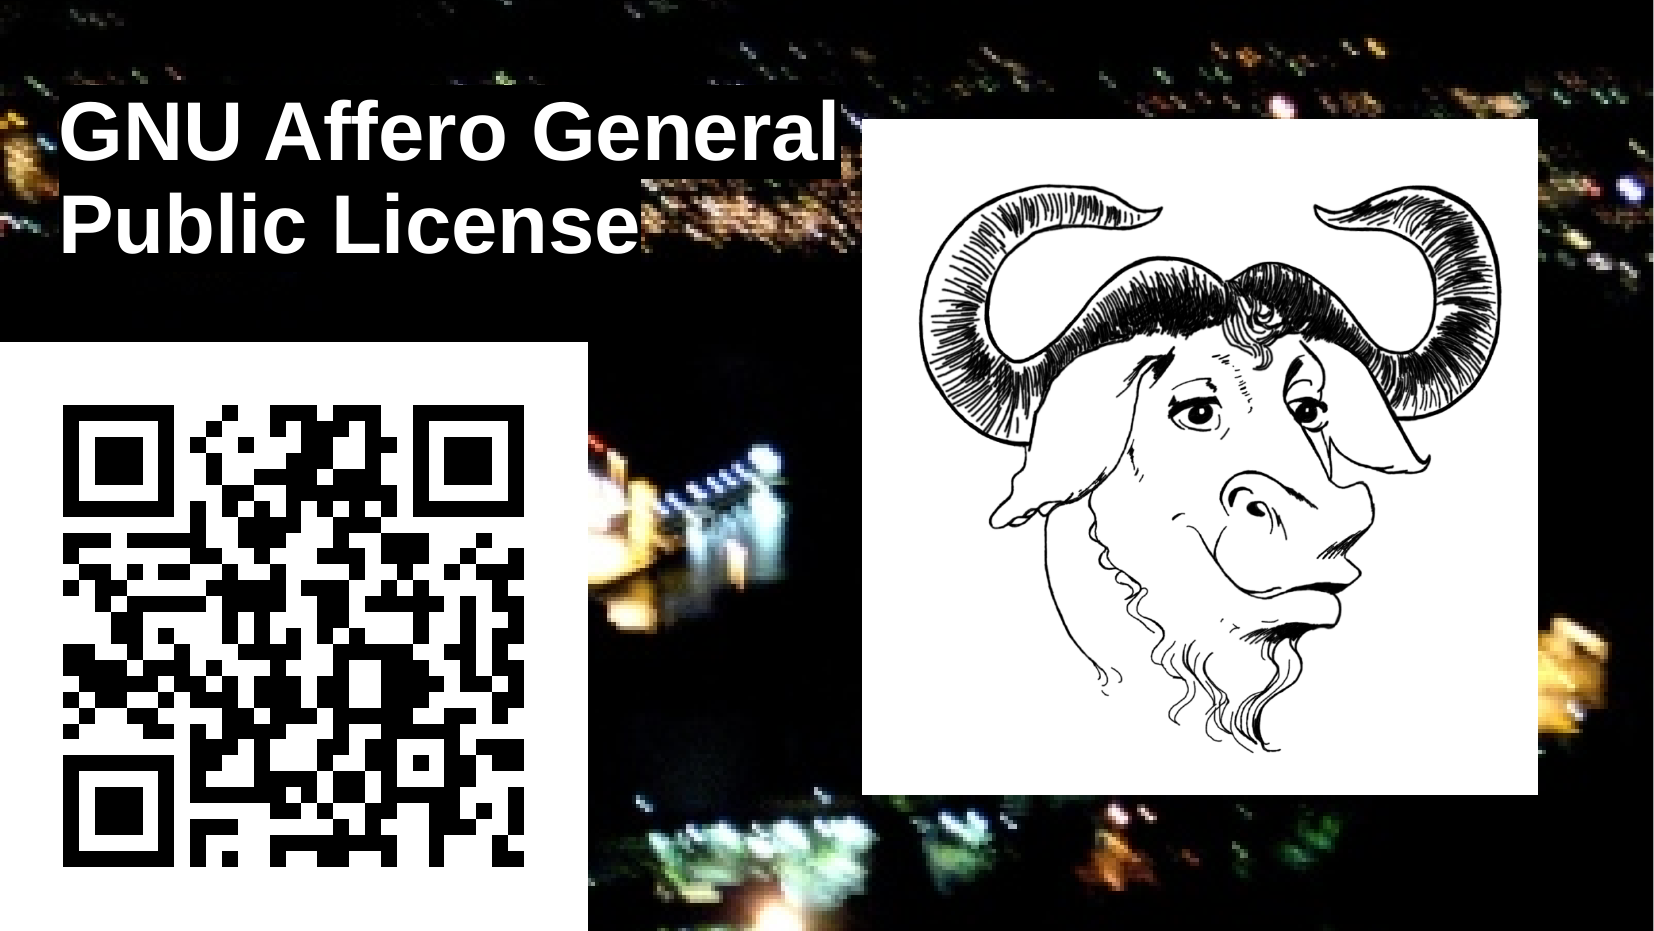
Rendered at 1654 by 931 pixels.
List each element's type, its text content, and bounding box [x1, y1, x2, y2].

text_box GNU Affero General Public License [43, 78, 869, 279]
picture [0, 0, 1654, 931]
